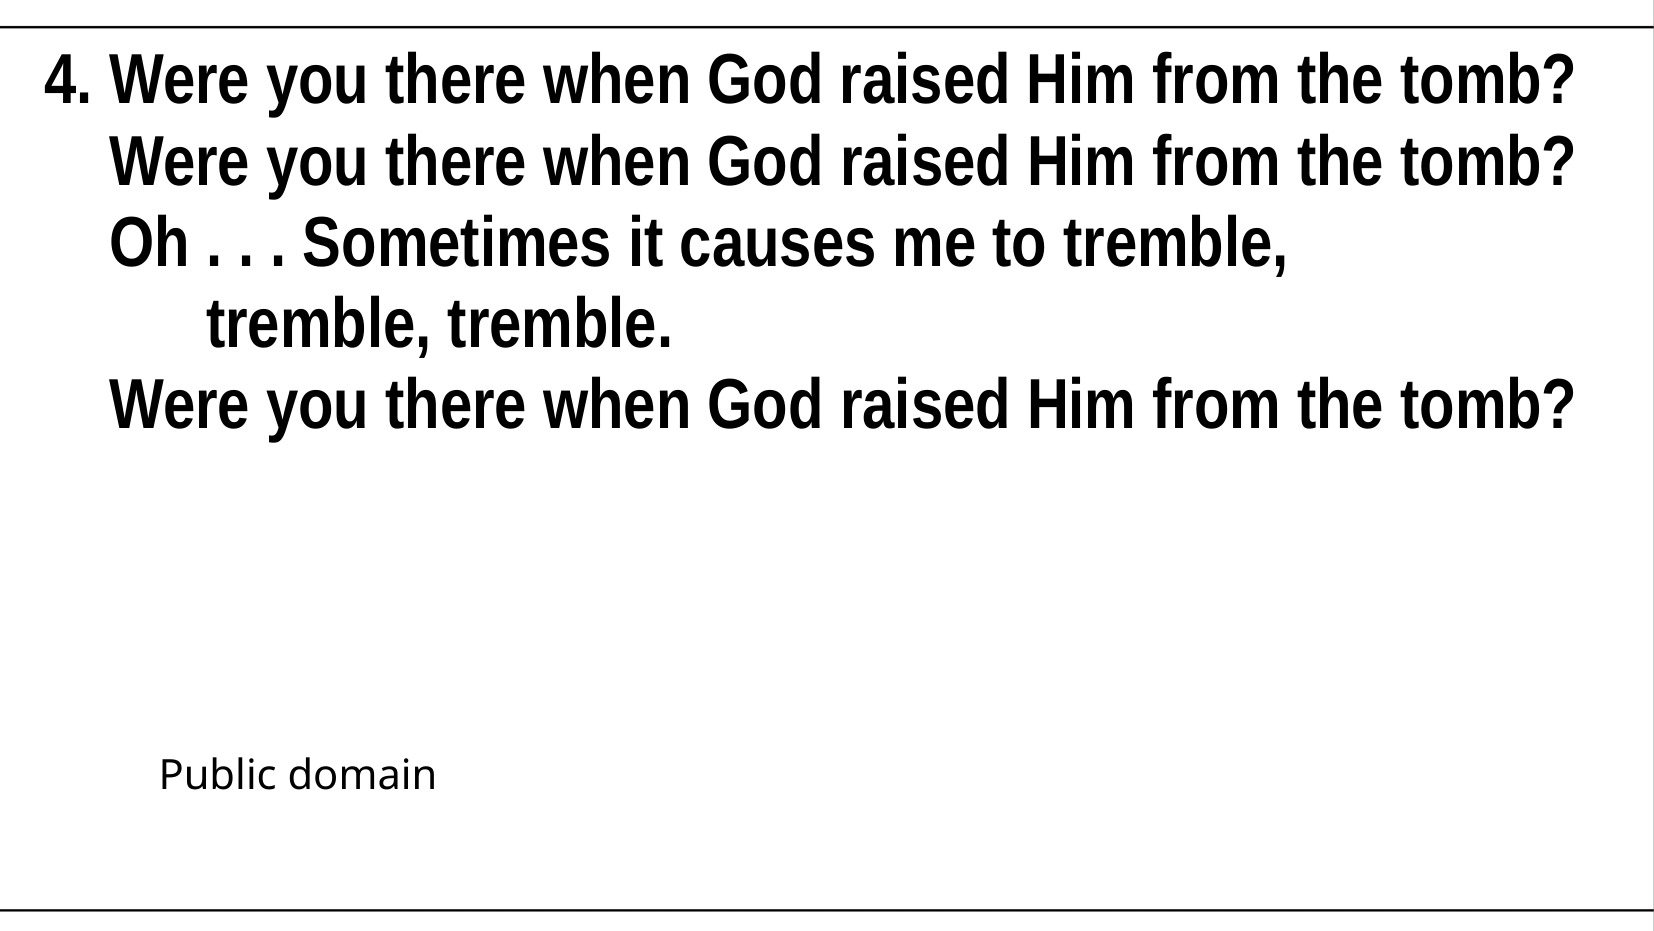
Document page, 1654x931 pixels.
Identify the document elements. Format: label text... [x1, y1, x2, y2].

text_box 4. Were you there when God raised Him from the tomb? Were you there when God raised Him from the tomb? Oh . . . Sometimes it causes me to tremble, tremble, tremble. Were you there when God raised Him from the tomb? Public domain [30, 30, 1636, 888]
picture [0, 0, 1654, 931]
